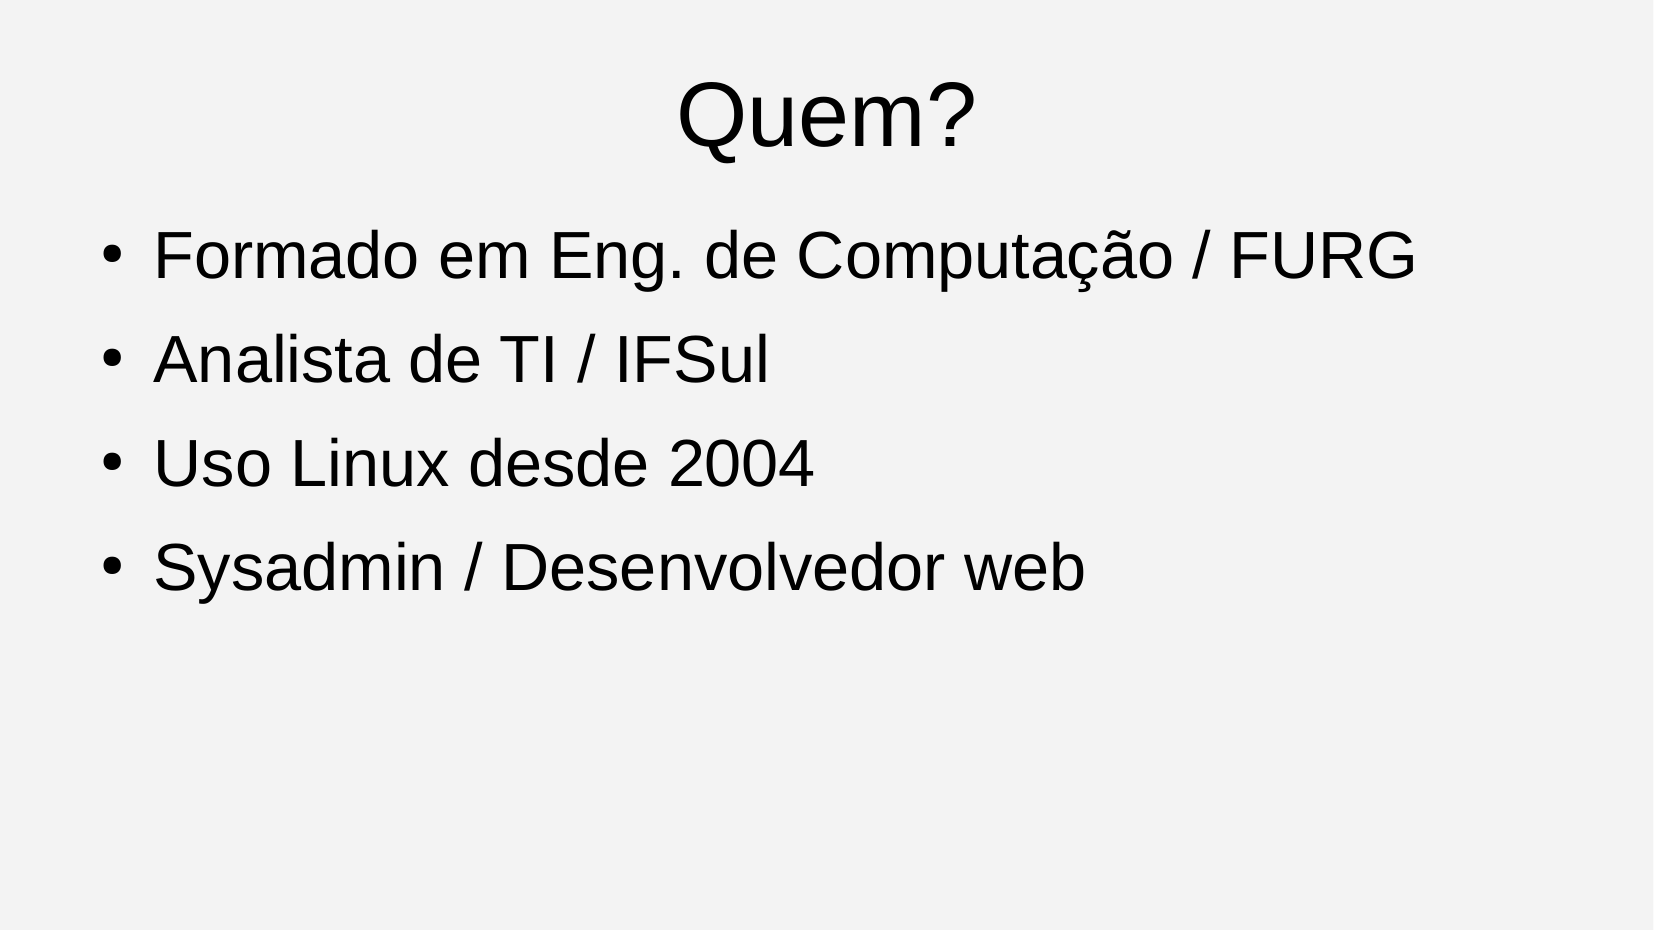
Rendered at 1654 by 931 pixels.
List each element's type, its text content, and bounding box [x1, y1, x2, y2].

list Formado em Eng. de Computação / FURG Analista de TI / IFSul Uso Linux desde 2004 Sysadmin / Desenvolvedor web [82, 217, 1571, 758]
title Quem? [82, 37, 1571, 193]
